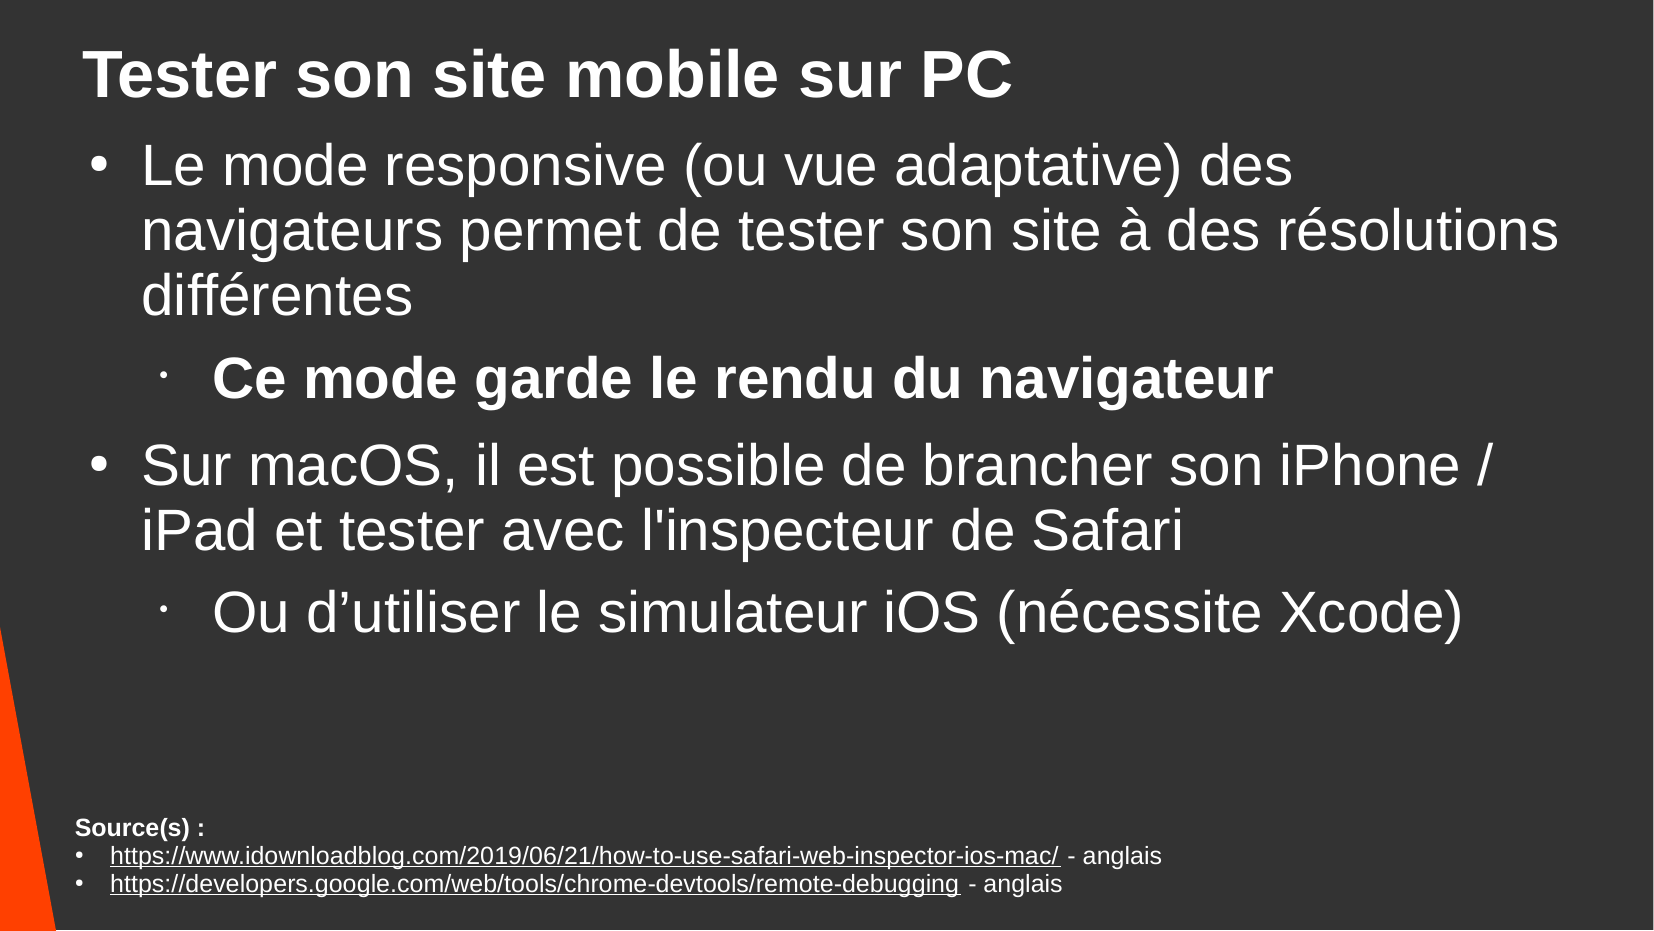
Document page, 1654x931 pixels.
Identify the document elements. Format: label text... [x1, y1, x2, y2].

text_box [0, 627, 57, 931]
title Tester son site mobile sur PC [82, 37, 1571, 112]
text_box Source(s) : https://www.idownloadblog.com/2019/06/21/how-to-use-safari-web-inspector-ios-mac/ - anglais https://developers.google.com/web/tools/chrome-devtools/remote-debugging - anglais [60, 806, 1217, 905]
list Le mode responsive (ou vue adaptative) des navigateurs permet de tester son site à des résolutions différentes Ce mode garde le rendu du navigateur Sur macOS, il est possible de brancher son iPhone / iPad et tester avec l'inspecteur de Safari Ou d’utiliser le simulateur iOS (nécessite Xcode) [70, 132, 1605, 718]
